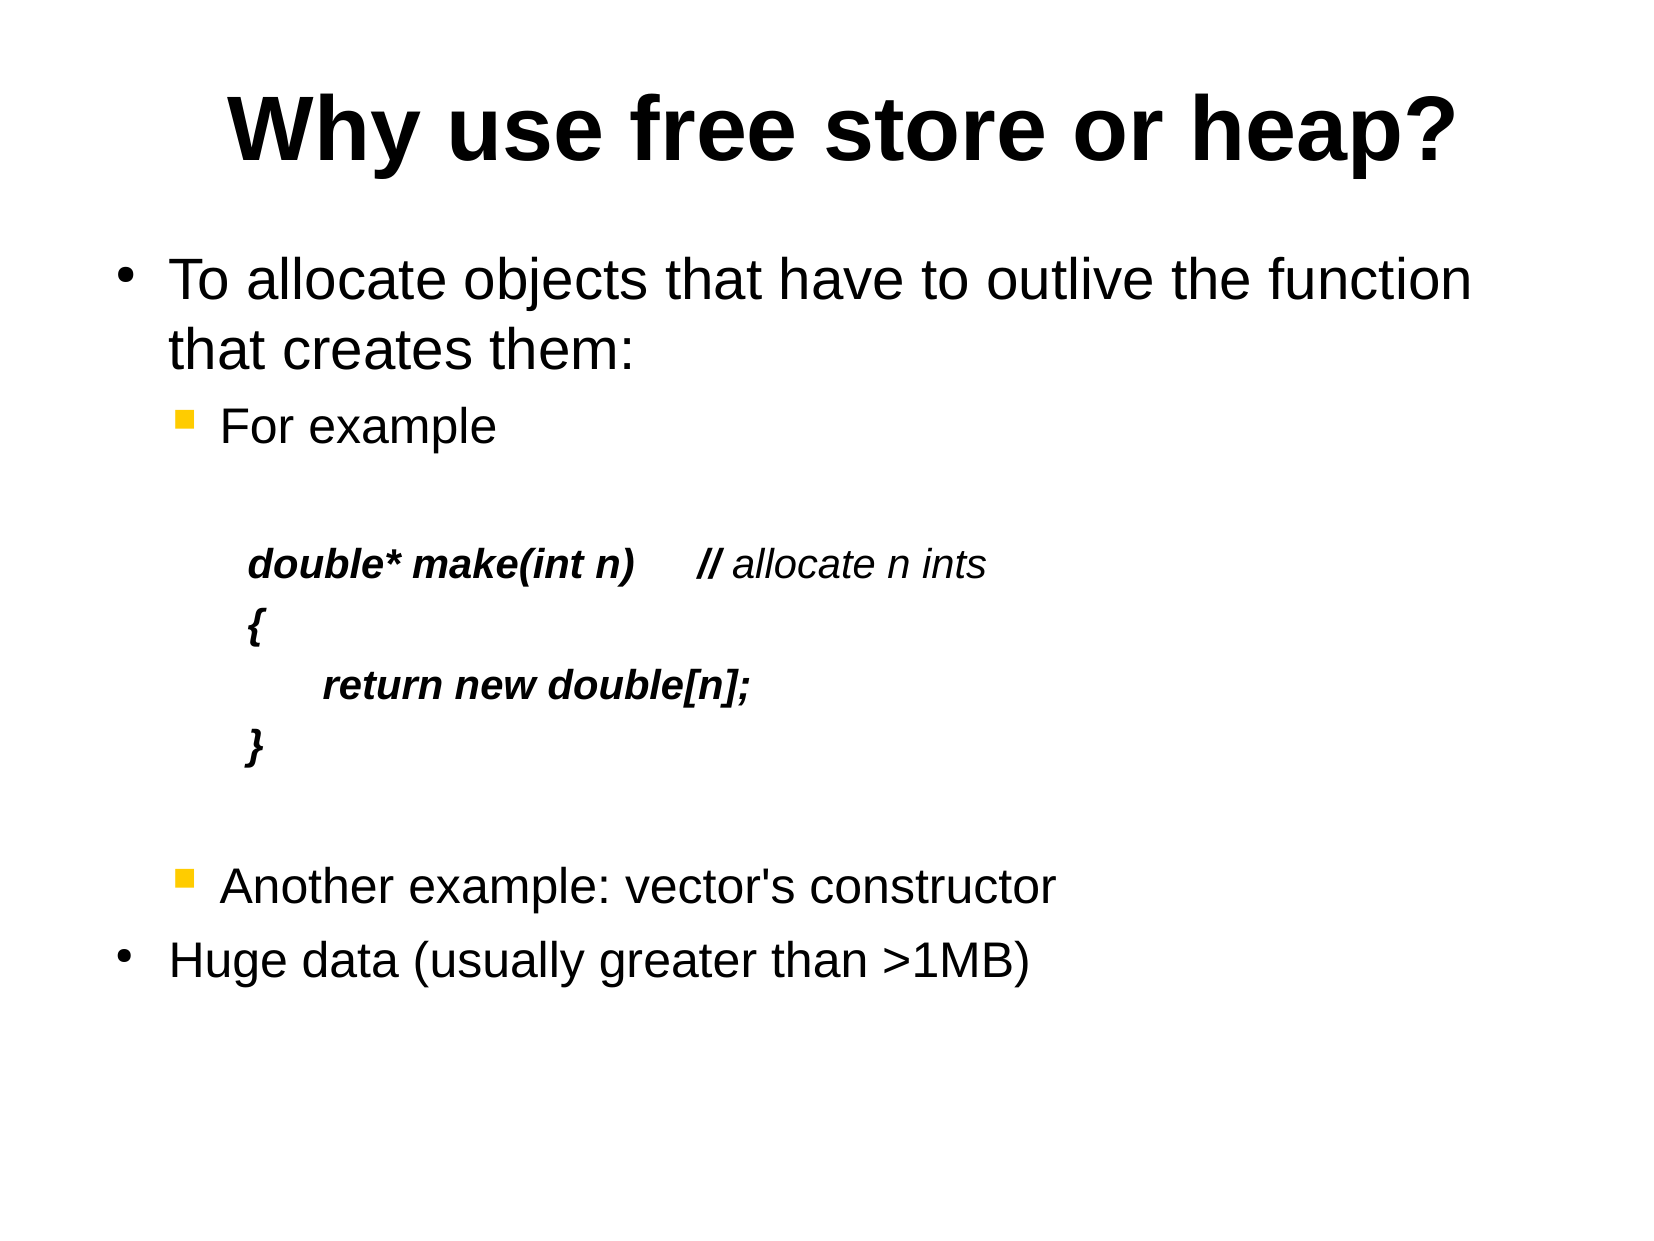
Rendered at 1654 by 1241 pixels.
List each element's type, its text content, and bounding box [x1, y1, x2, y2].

title Why use free store or heap? [82, 0, 1571, 234]
list To allocate objects that have to outlive the function that creates them: For example double* make(int n) // allocate n ints { return new double[n]; } Another example: vector's constructor Huge data (usually greater than >1MB) [82, 234, 1571, 1103]
